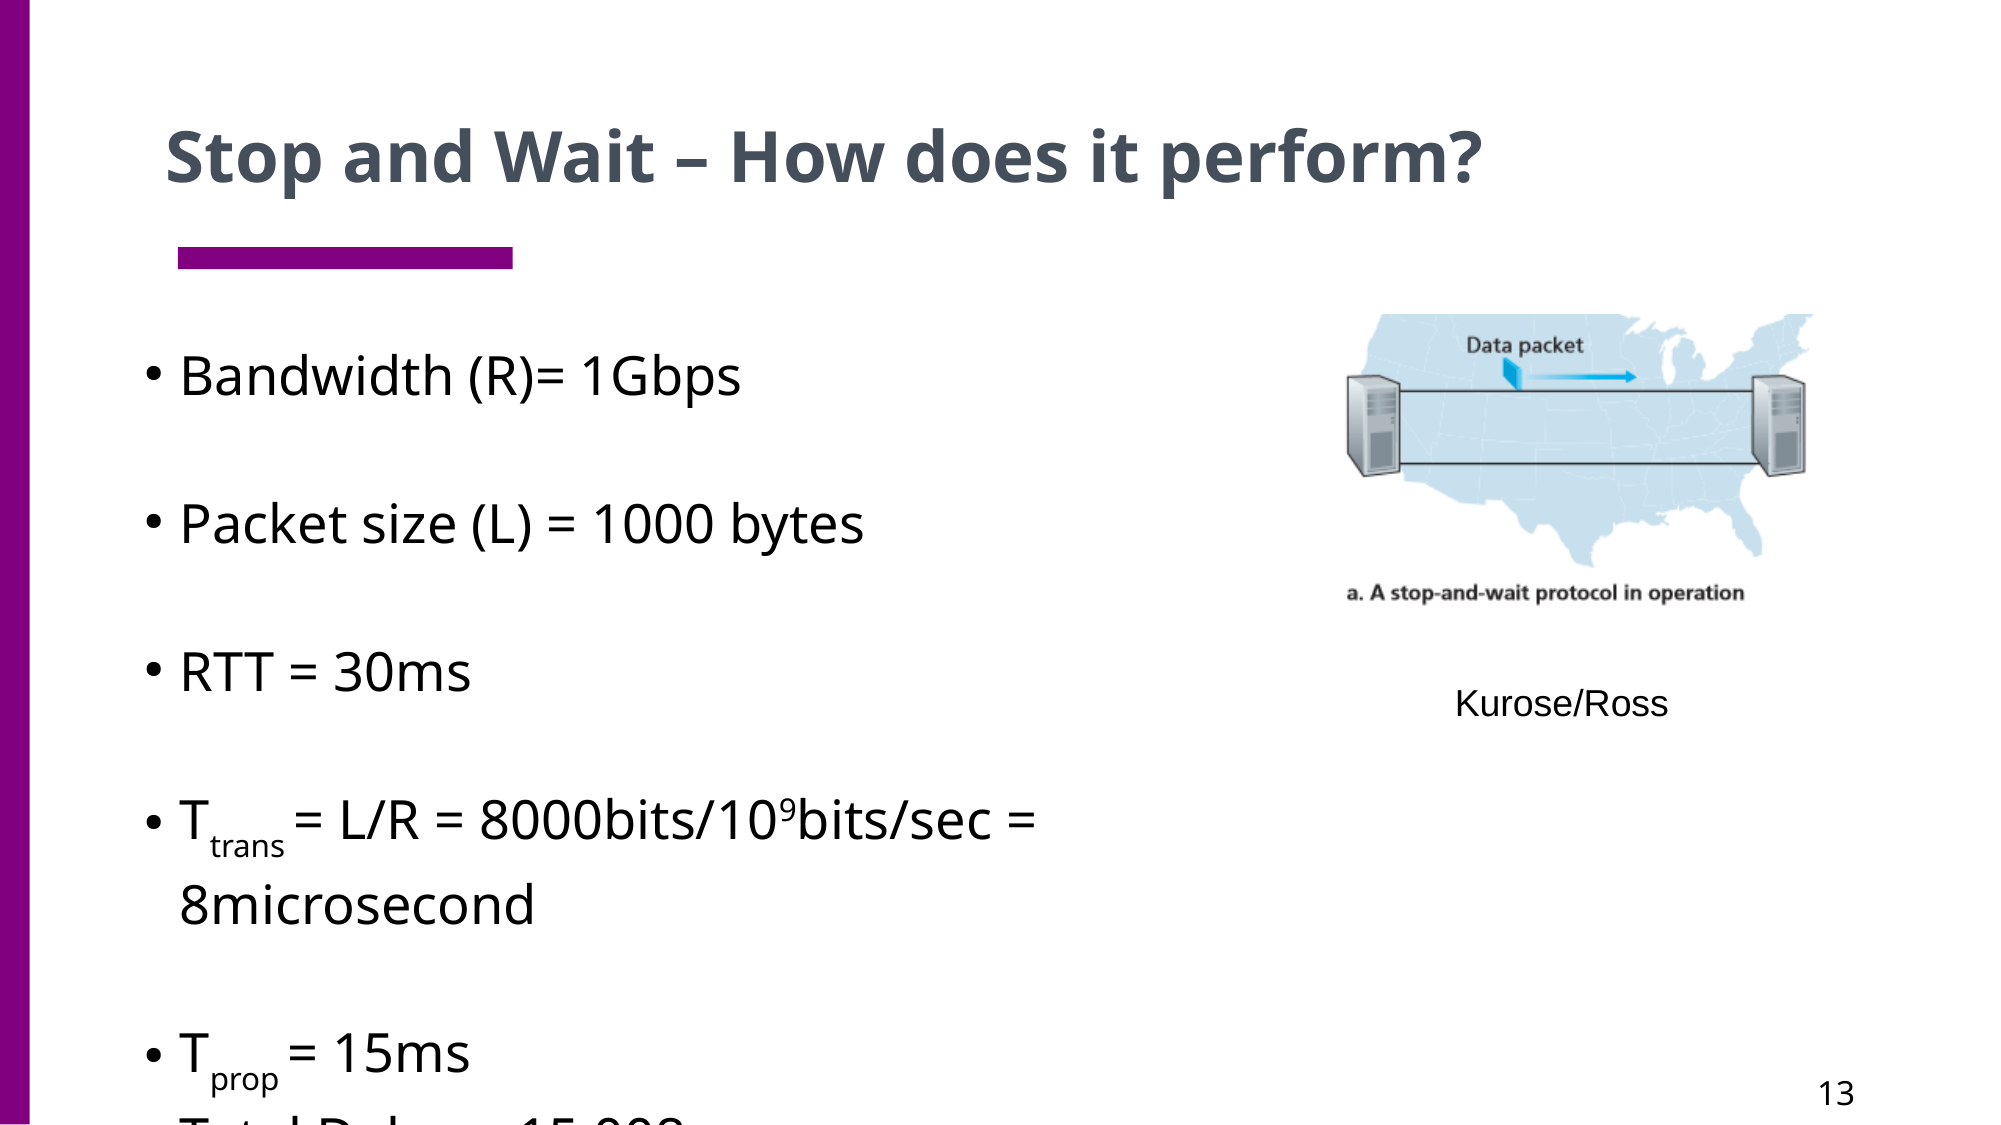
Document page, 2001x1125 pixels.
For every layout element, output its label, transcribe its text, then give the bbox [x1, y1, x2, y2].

text_box Stop and Wait – How does it perform? [151, 0, 1849, 212]
text_box Bandwidth (R)= 1Gbps Packet size (L) = 1000 bytes RTT = 30ms Ttrans = L/R = 8000bits/109bits/sec = 8microsecond Tprop = 15ms Total Delay = 15.008 ms [129, 329, 1306, 1125]
picture [1288, 314, 1875, 623]
text_box Kurose/Ross [1440, 675, 1684, 732]
